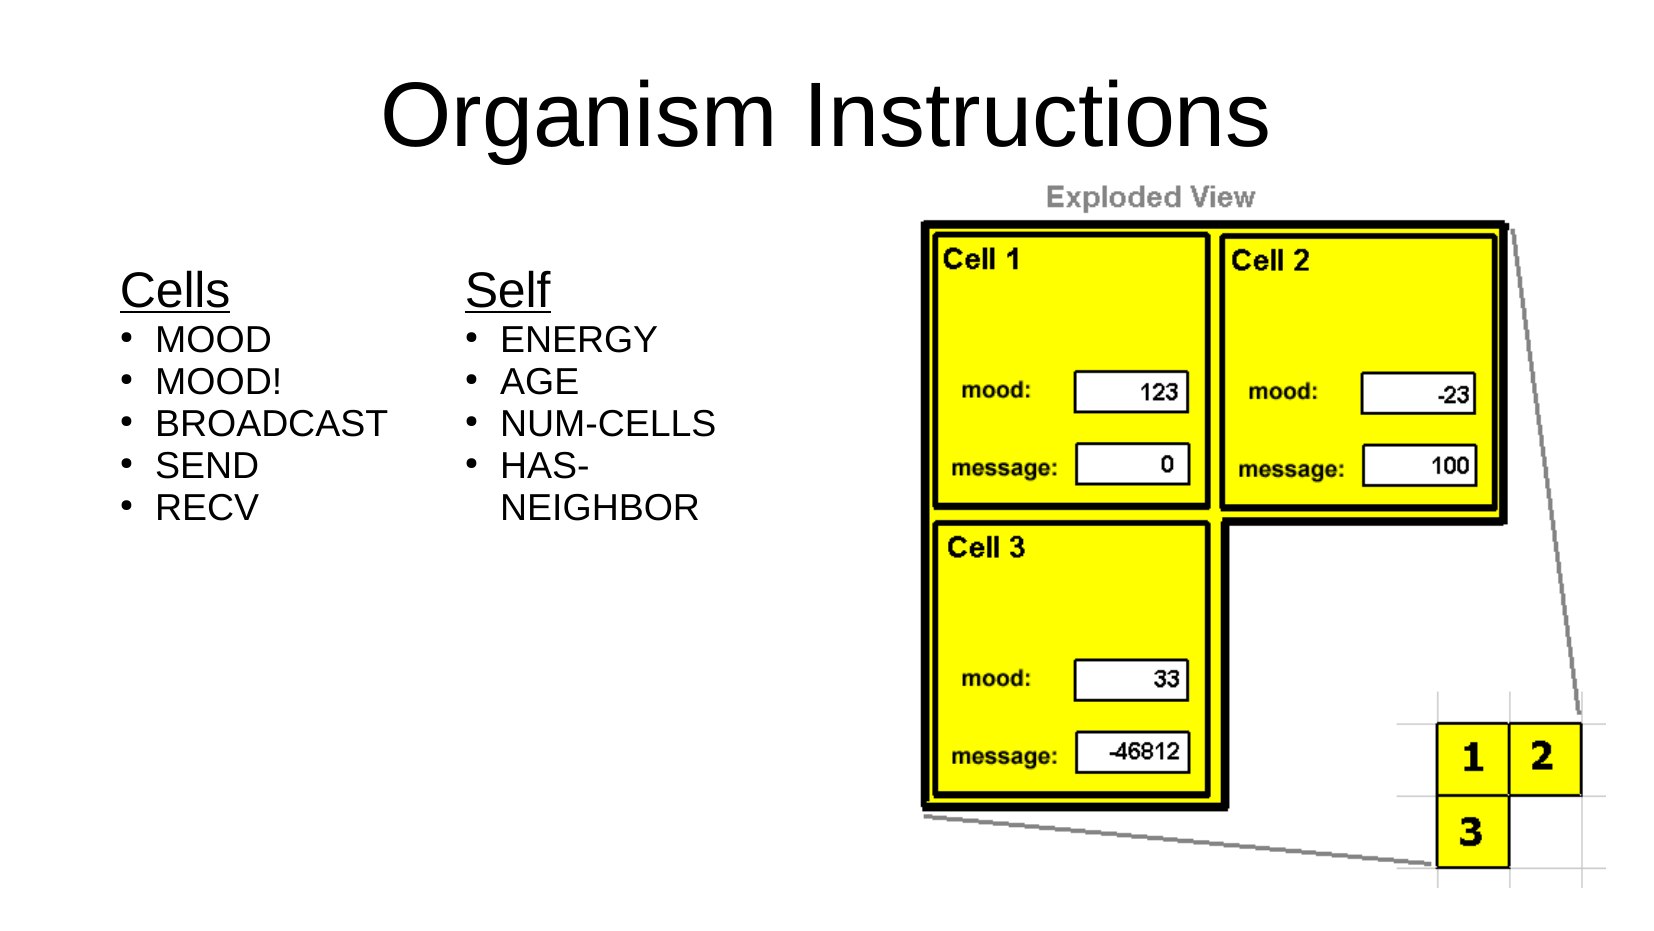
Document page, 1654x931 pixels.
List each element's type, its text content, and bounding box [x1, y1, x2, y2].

picture [885, 167, 1606, 888]
text_box Cells MOOD MOOD! BROADCAST SEND RECV [105, 255, 450, 536]
text_box Self ENERGY AGE NUM-CELLS HAS-NEIGHBOR [450, 255, 796, 536]
title Organism Instructions [82, 37, 1571, 193]
